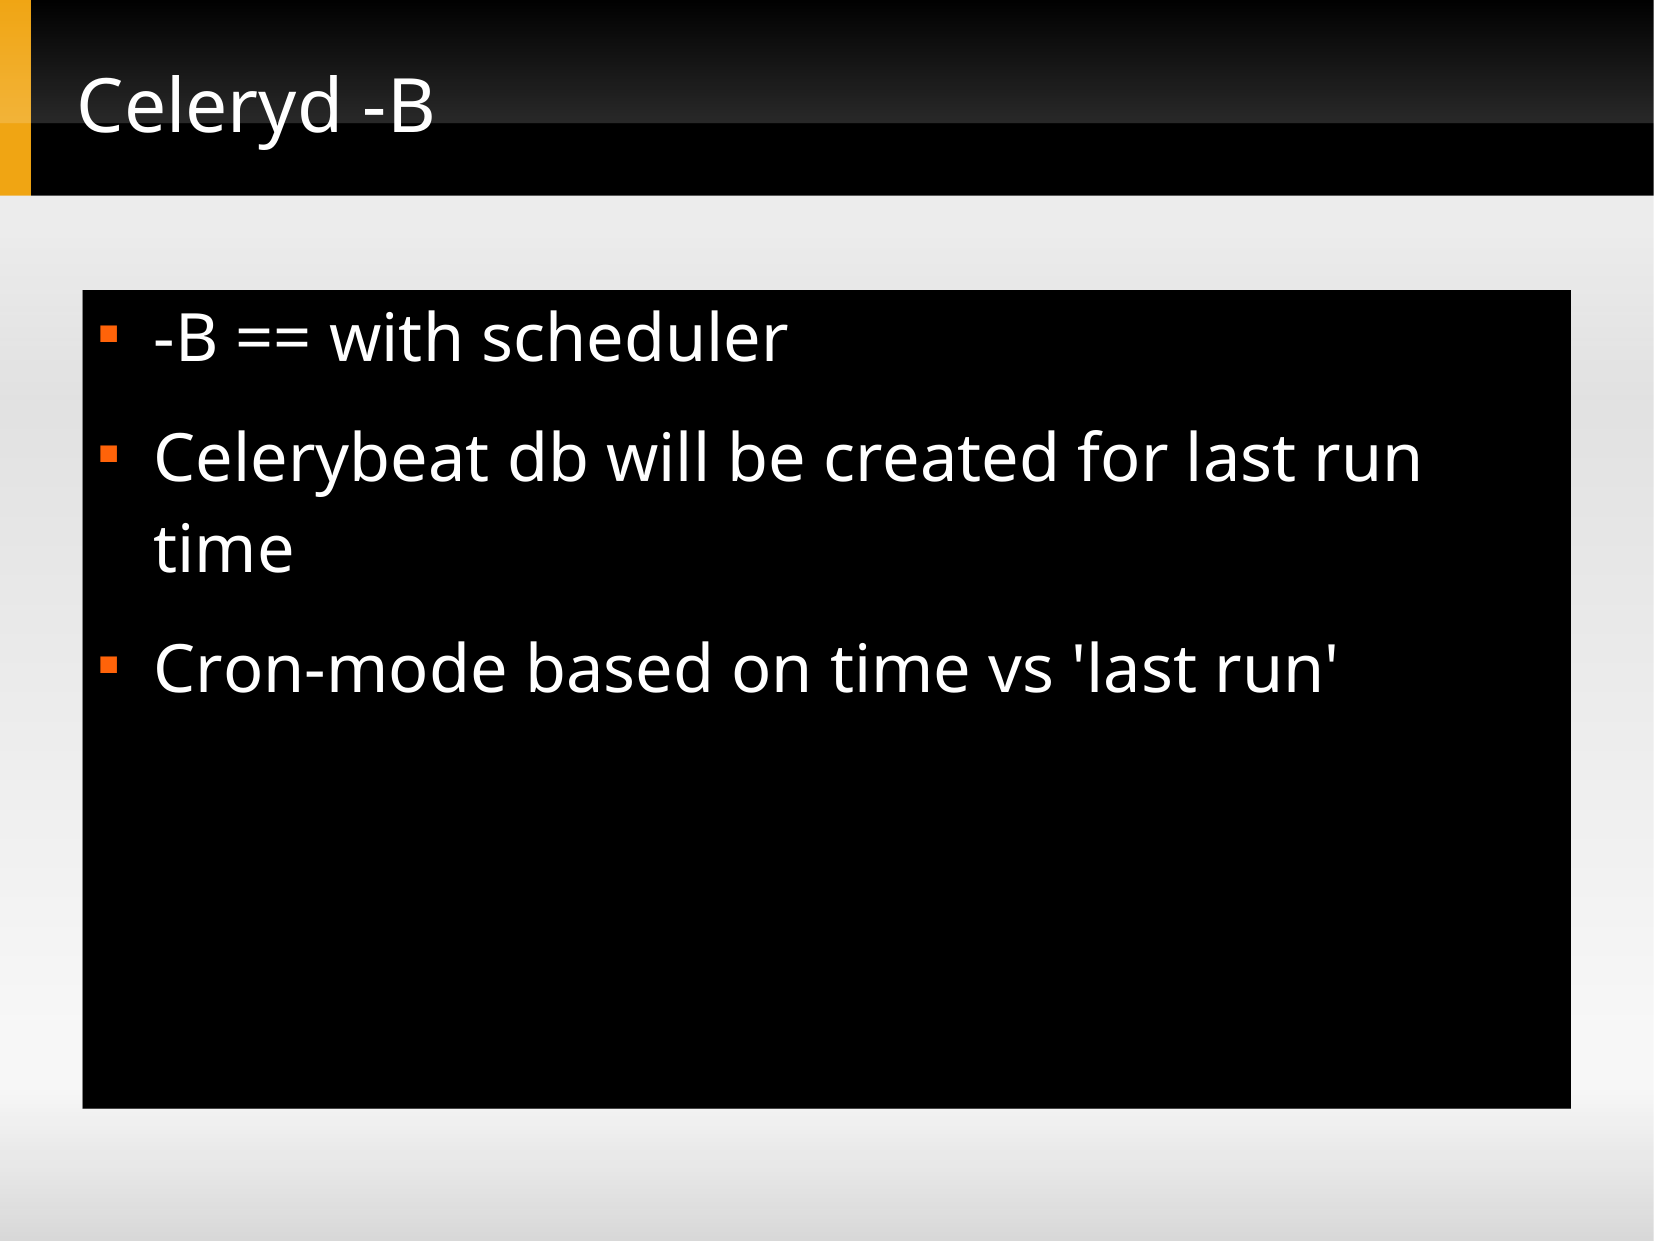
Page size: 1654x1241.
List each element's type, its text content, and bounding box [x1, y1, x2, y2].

picture [0, 0, 1654, 1241]
title Celeryd -B [76, 7, 1565, 200]
list -B == with scheduler Celerybeat db will be created for last run time Cron-mode based on time vs 'last run' [82, 290, 1571, 1094]
